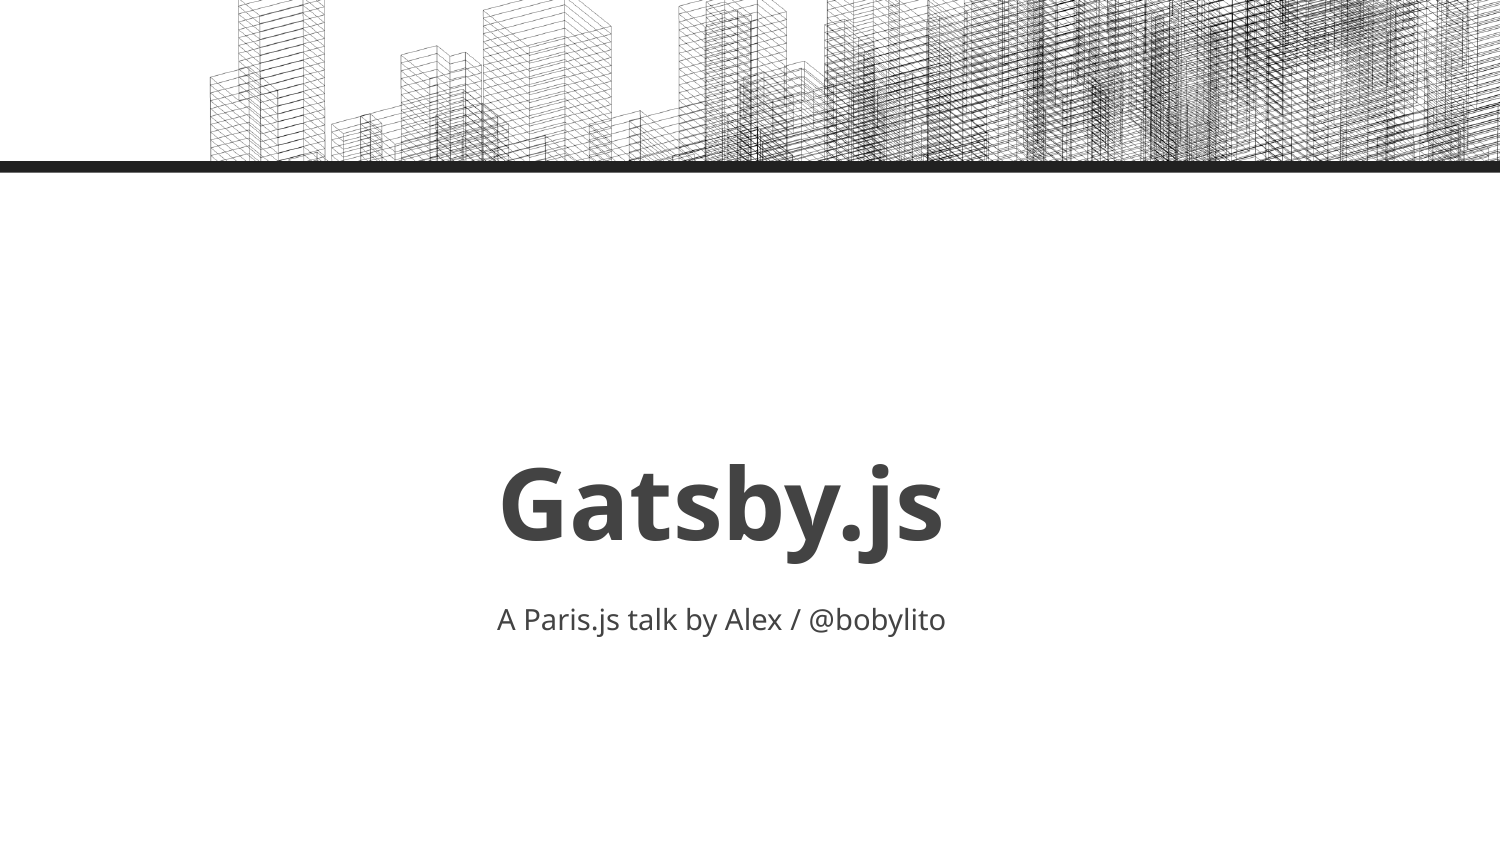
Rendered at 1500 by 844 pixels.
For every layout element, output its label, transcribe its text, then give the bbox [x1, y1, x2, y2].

subtitle A Paris.js talk by Alex / @bobylito [482, 585, 1365, 677]
picture [0, 0, 1500, 161]
title Gatsby.js [482, 408, 1365, 576]
